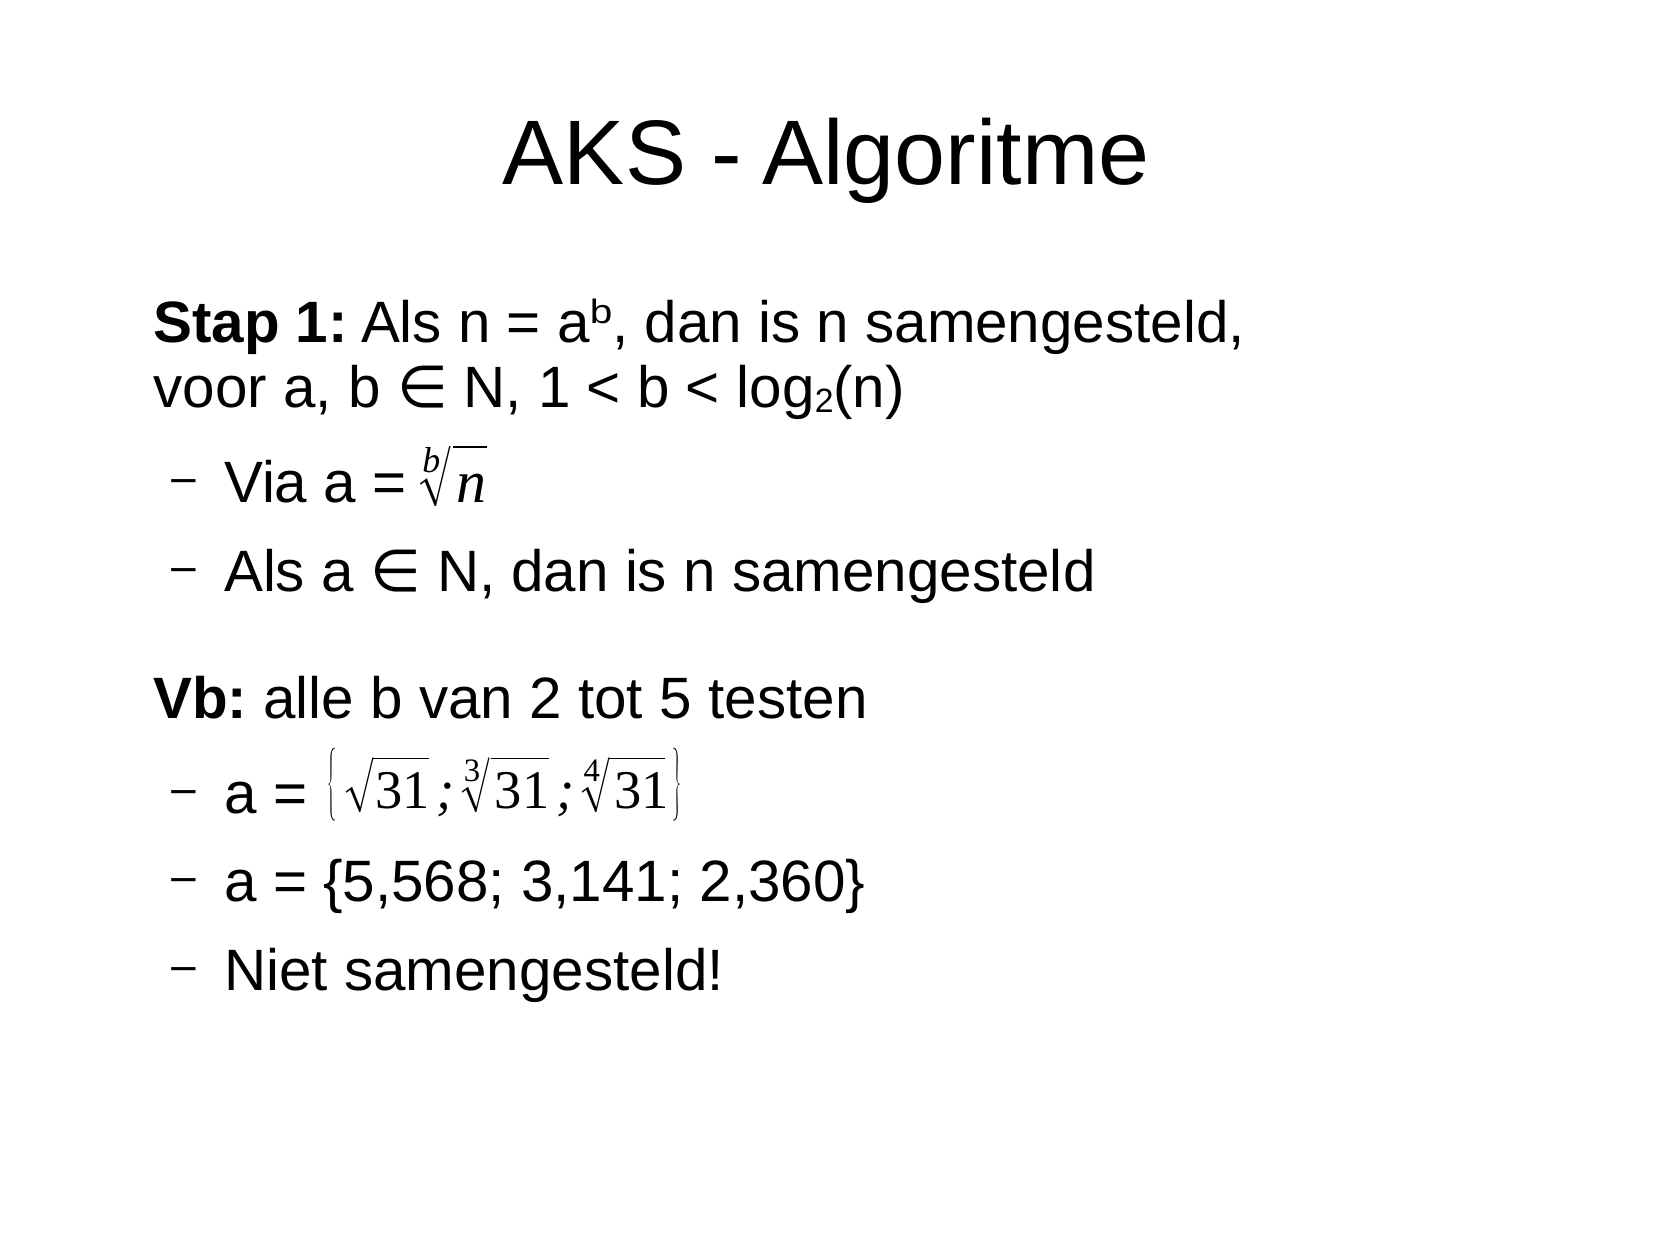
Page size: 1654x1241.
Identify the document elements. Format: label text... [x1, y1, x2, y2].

list Vb: alle b van 2 tot 5 testen a = a = {5,568; 3,141; 2,360} Niet samengesteld! [82, 665, 1571, 1009]
list Stap 1: Als n = ab, dan is n samengesteld, voor a, b ∈ N, 1 < b < log2(n) Via a = Als a ∈ N, dan is n samengesteld [82, 290, 1571, 634]
title AKS - Algoritme [82, 49, 1571, 257]
chart [403, 438, 502, 517]
chart [313, 747, 698, 826]
